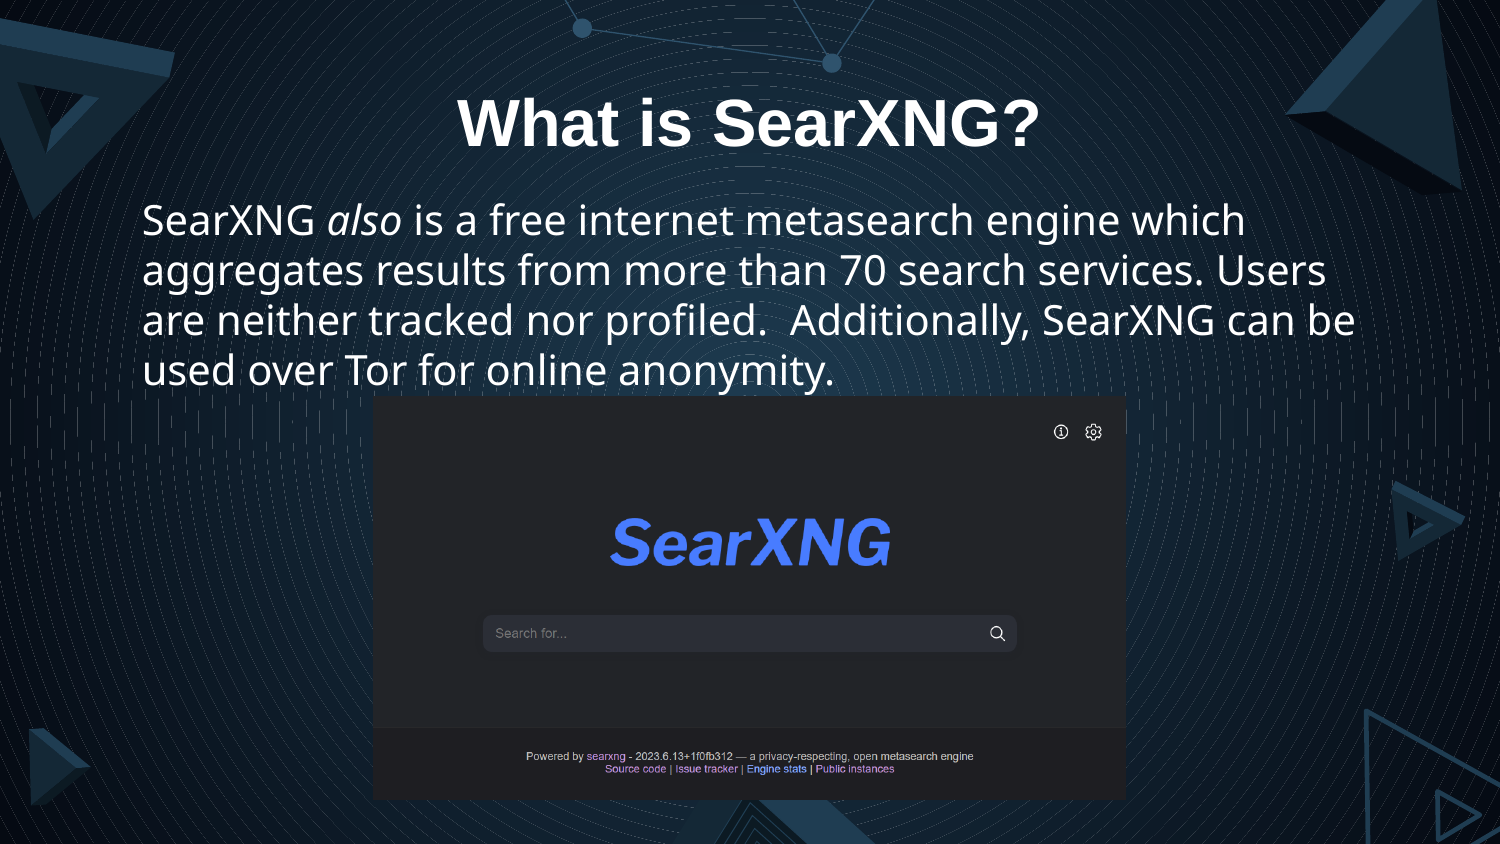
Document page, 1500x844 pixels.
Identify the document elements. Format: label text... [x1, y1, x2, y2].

title What is SearXNG? [116, 96, 1383, 145]
picture [373, 396, 1126, 800]
list SearXNG also is a free internet metasearch engine which aggregates results from more than 70 search services. Users are neither tracked nor profiled. Additionally, SearXNG can be used over Tor for online anonymity. [116, 178, 1383, 451]
